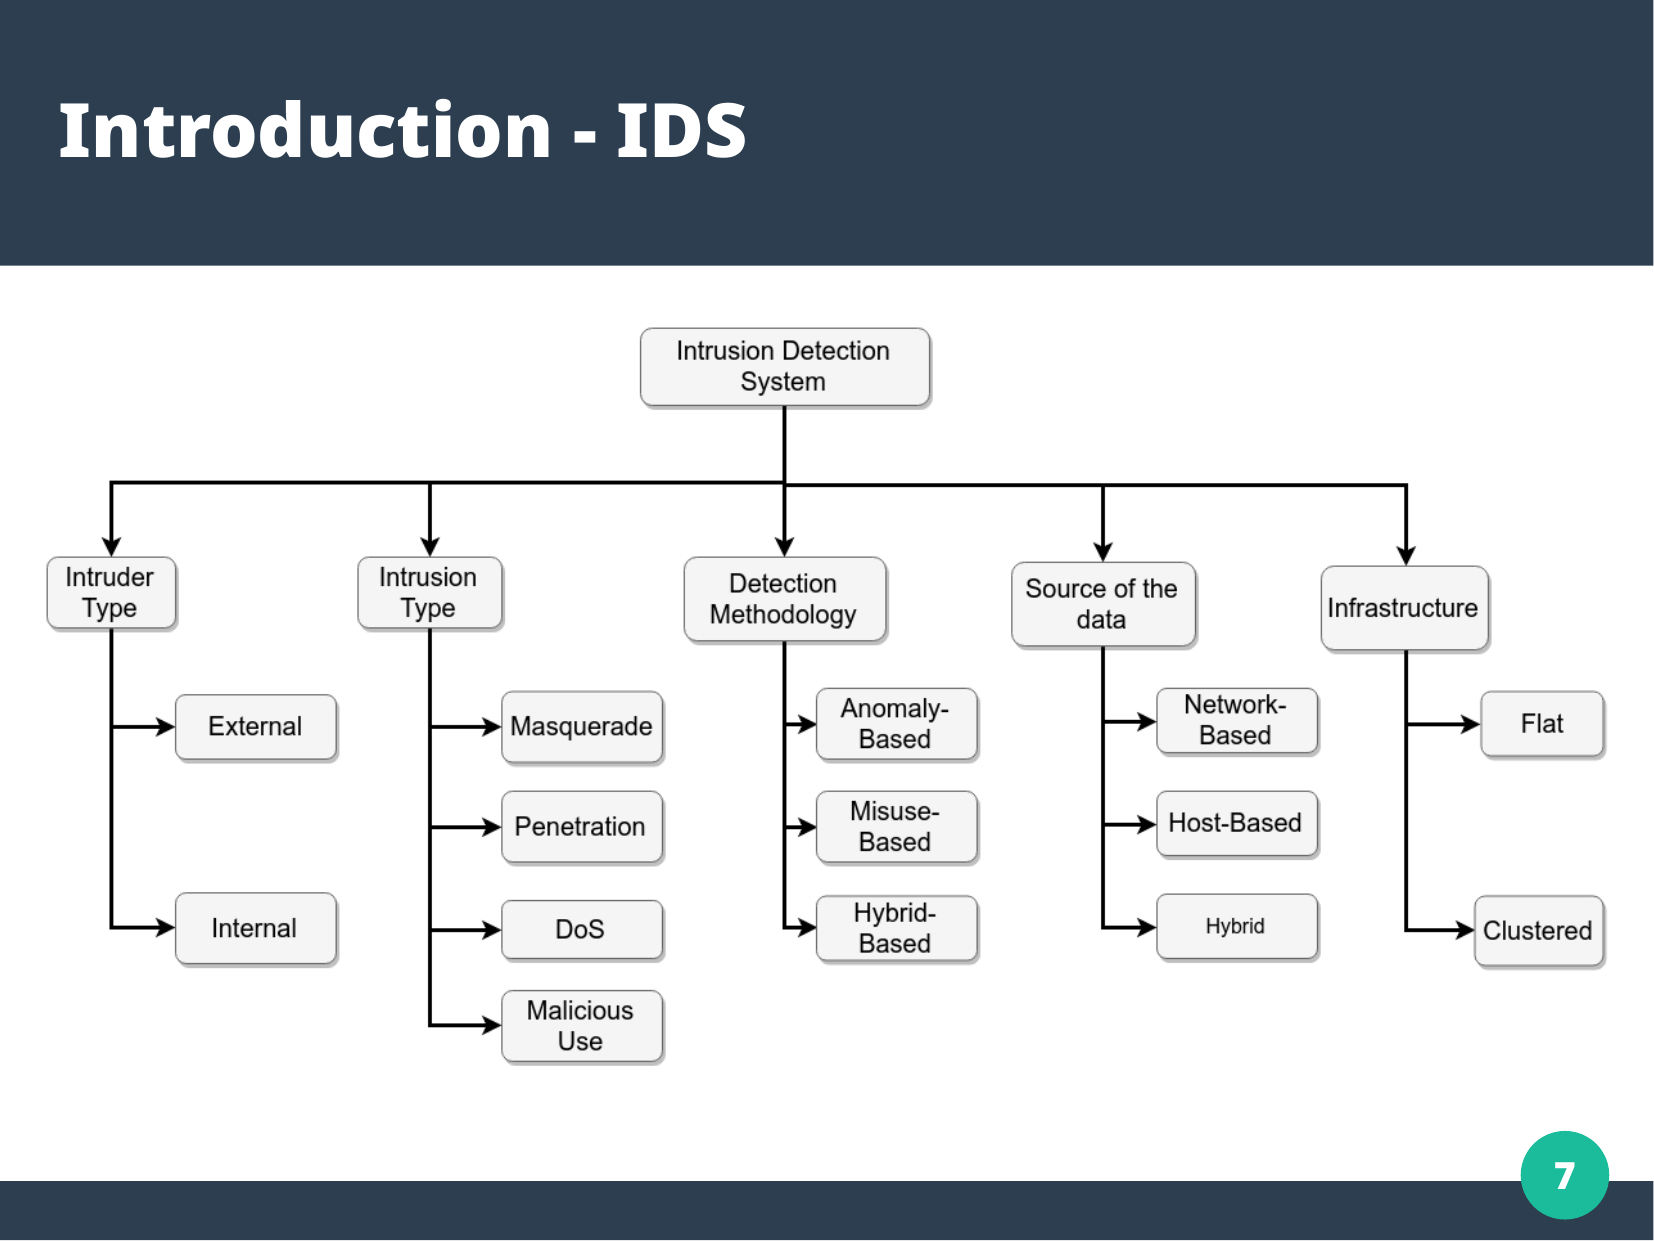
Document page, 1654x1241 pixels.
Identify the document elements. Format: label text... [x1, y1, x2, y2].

picture [21, 302, 1633, 1093]
title Introduction - IDS [59, 49, 1595, 207]
